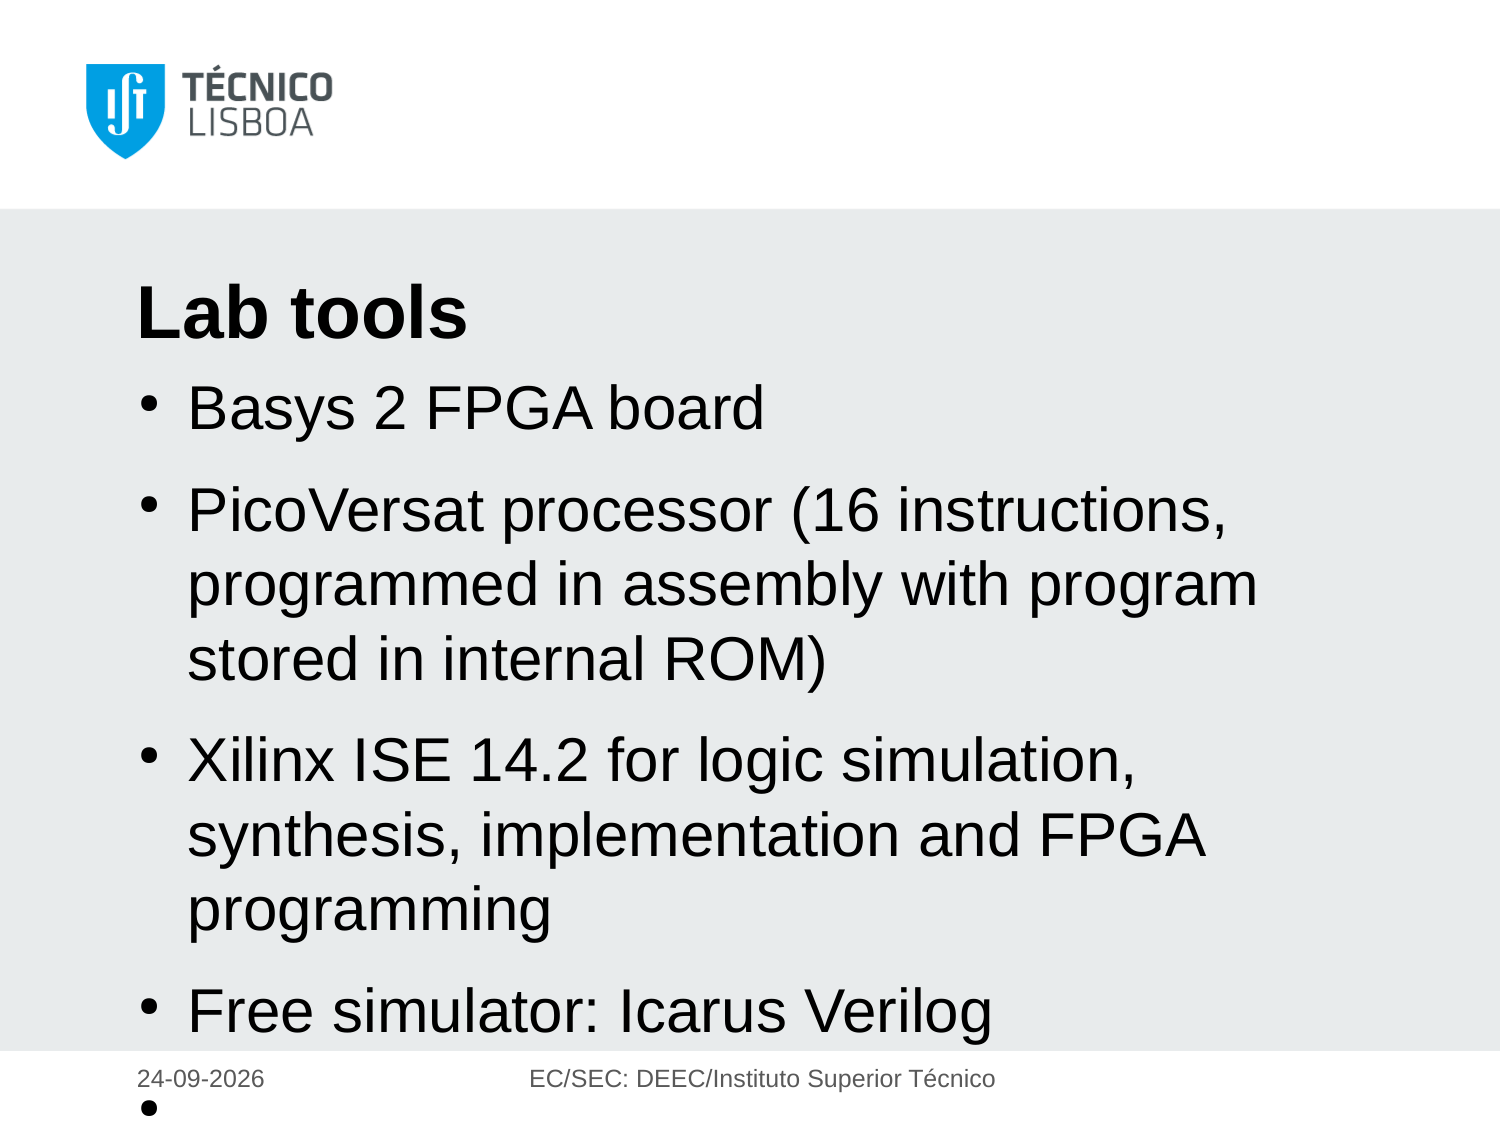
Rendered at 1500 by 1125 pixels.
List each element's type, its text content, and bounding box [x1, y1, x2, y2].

list Basys 2 FPGA board PicoVersat processor (16 instructions, programmed in assembly with program stored in internal ROM) Xilinx ISE 14.2 for logic simulation, synthesis, implementation and FPGA programming Free simulator: Icarus Verilog [121, 367, 1378, 1053]
title Lab tools [121, 237, 1378, 367]
footer EC/SEC: DEEC/Instituto Superior Técnico [512, 1052, 1021, 1103]
picture [0, 0, 1500, 1125]
slide_number 23-09-2019 [121, 1052, 425, 1103]
